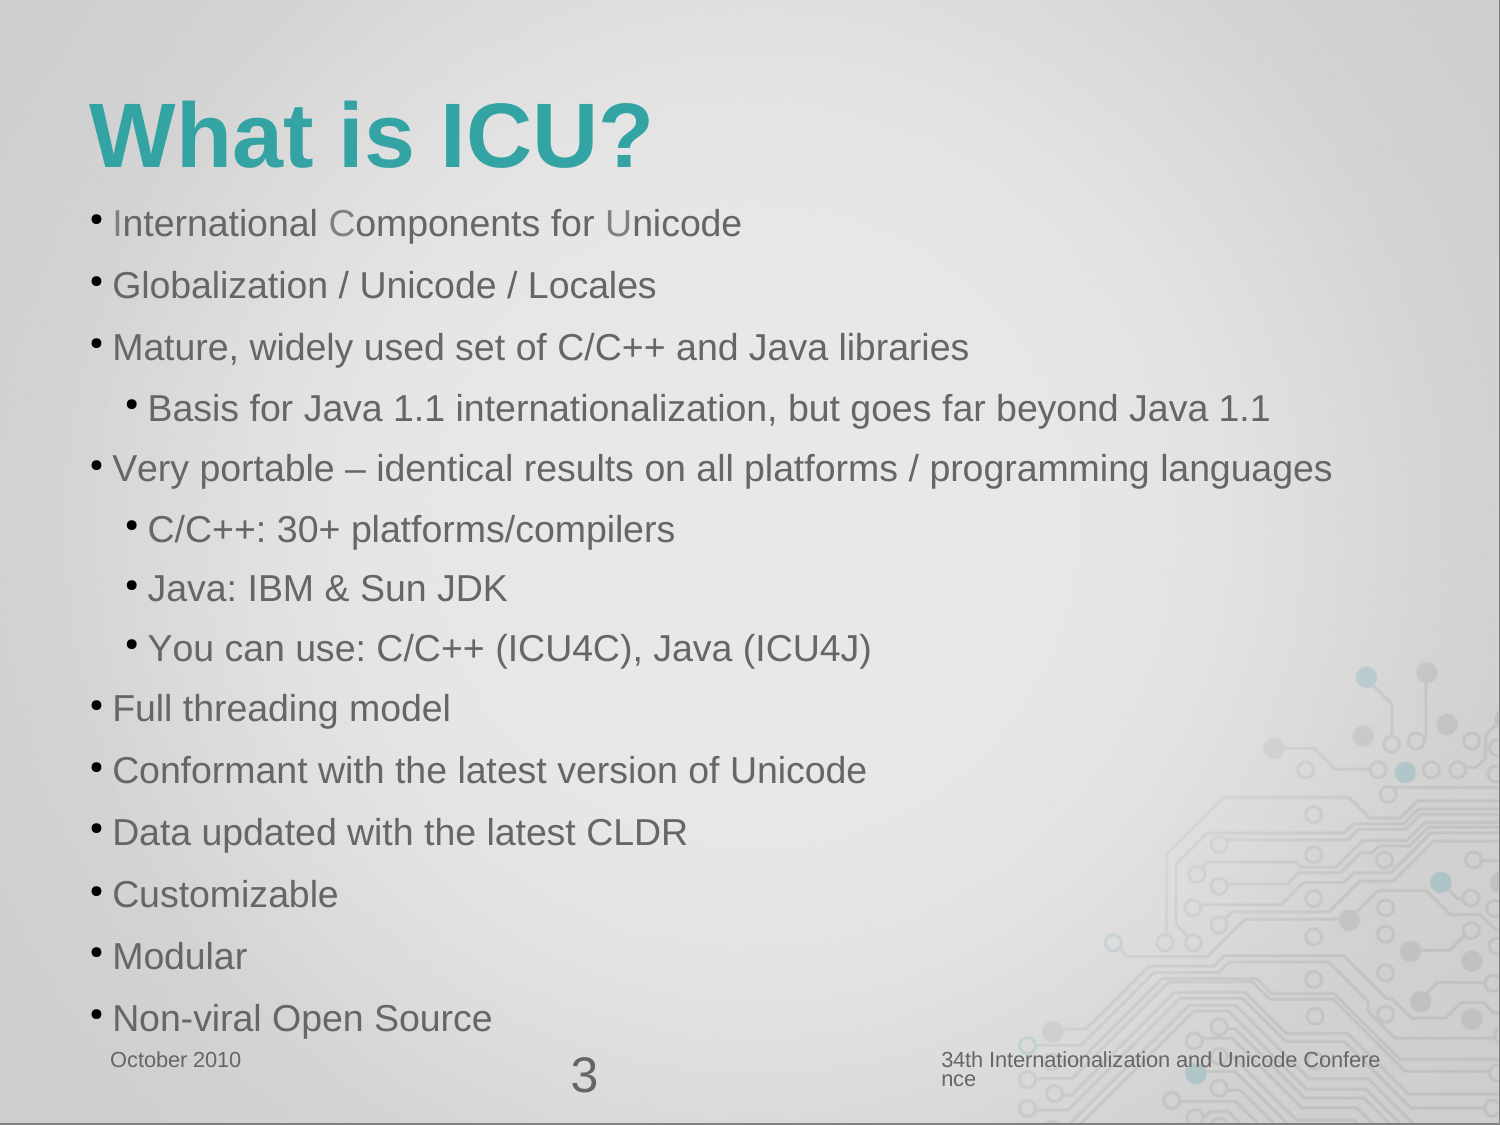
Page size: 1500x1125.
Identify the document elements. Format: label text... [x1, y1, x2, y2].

picture [0, 0, 1499, 1123]
list International Components for Unicode Globalization / Unicode / Locales Mature, widely used set of C/C++ and Java libraries Basis for Java 1.1 internationalization, but goes far beyond Java 1.1 Very portable – identical results on all platforms / programming languages C/C++: 30+ platforms/compilers Java: IBM & Sun JDK You can use: C/C++ (ICU4C), Java (ICU4J) Full threading model Conformant with the latest version of Unicode Data updated with the latest CLDR Customizable Modular Non-viral Open Source [75, 200, 1426, 1047]
title What is ICU? [75, 68, 1426, 194]
